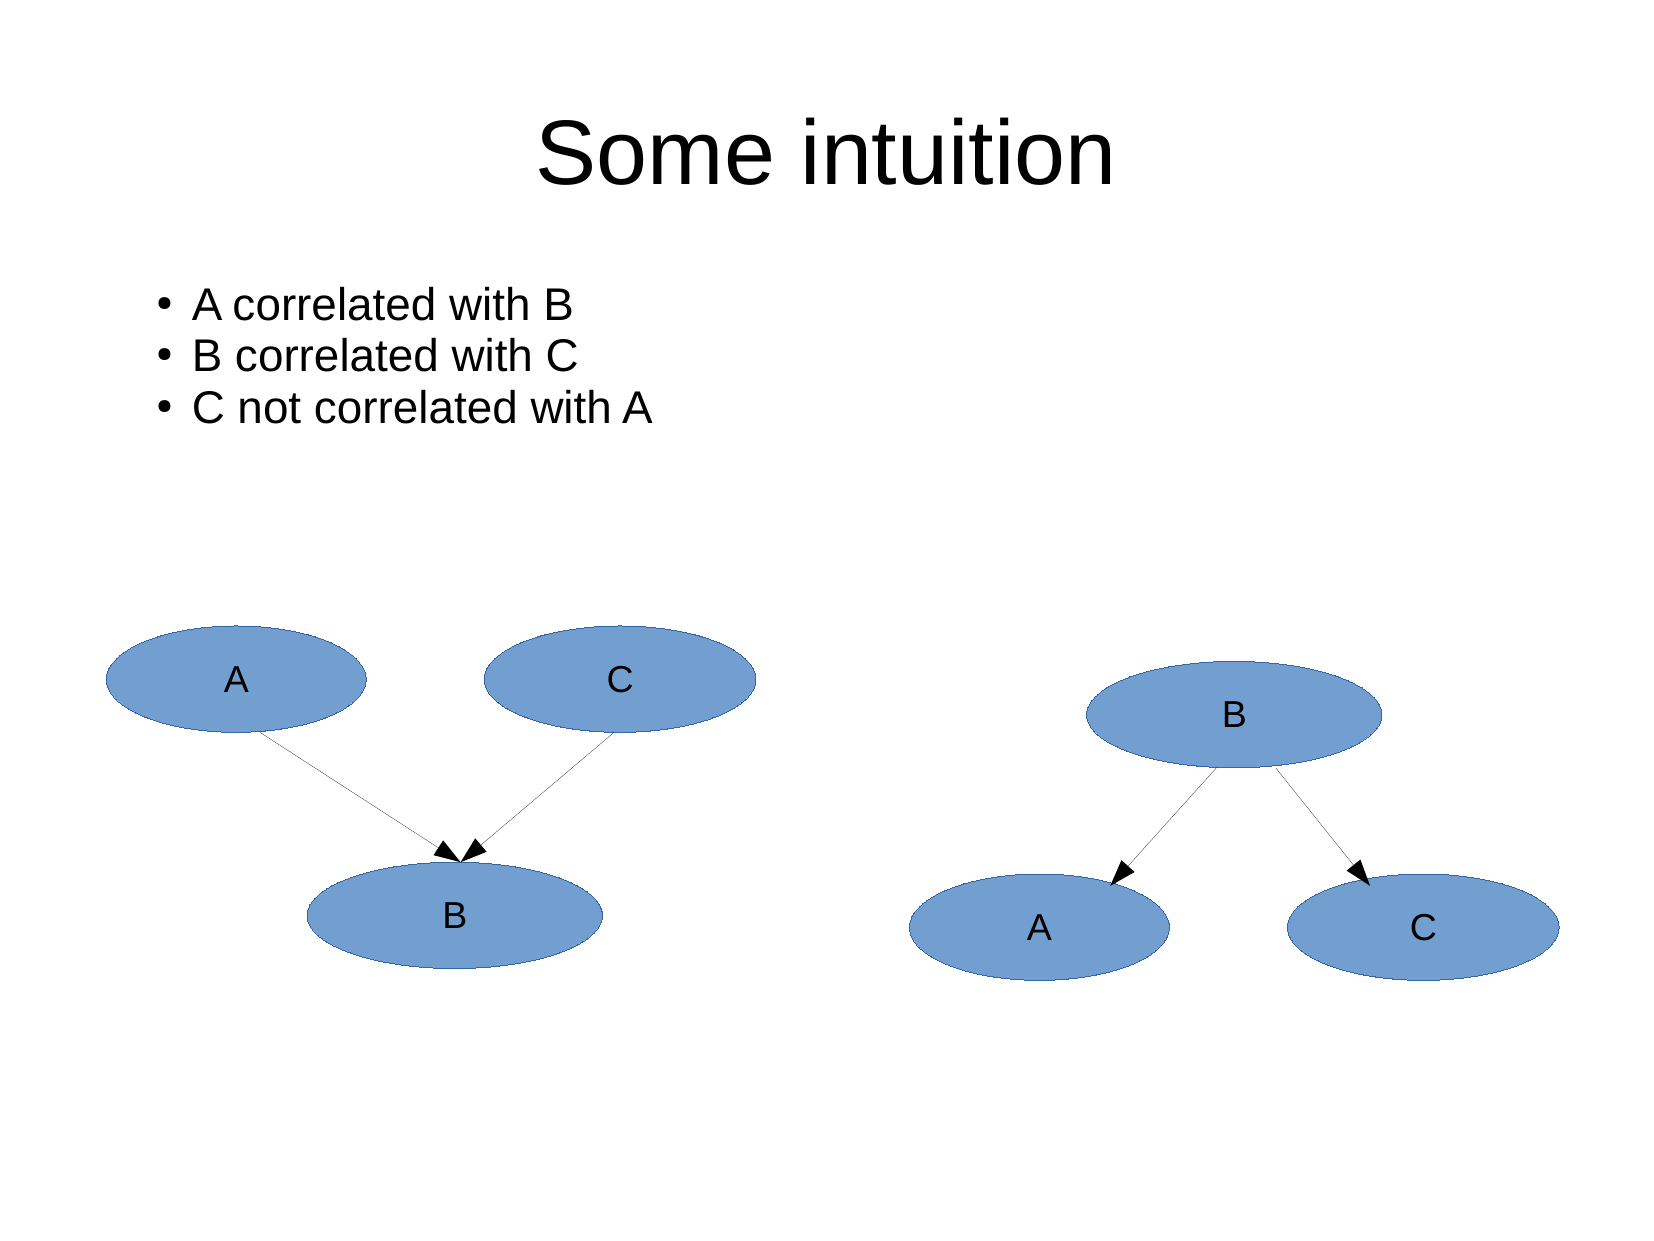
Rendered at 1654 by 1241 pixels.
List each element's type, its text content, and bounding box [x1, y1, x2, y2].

text_box A [106, 625, 367, 733]
title Some intuition [82, 49, 1571, 257]
text_box B [1086, 661, 1382, 768]
text_box C [484, 625, 756, 733]
text_box A correlated with B B correlated with C C not correlated with A [141, 271, 1323, 441]
text_box B [307, 862, 603, 969]
text_box C [1287, 874, 1560, 981]
text_box A [909, 874, 1170, 981]
